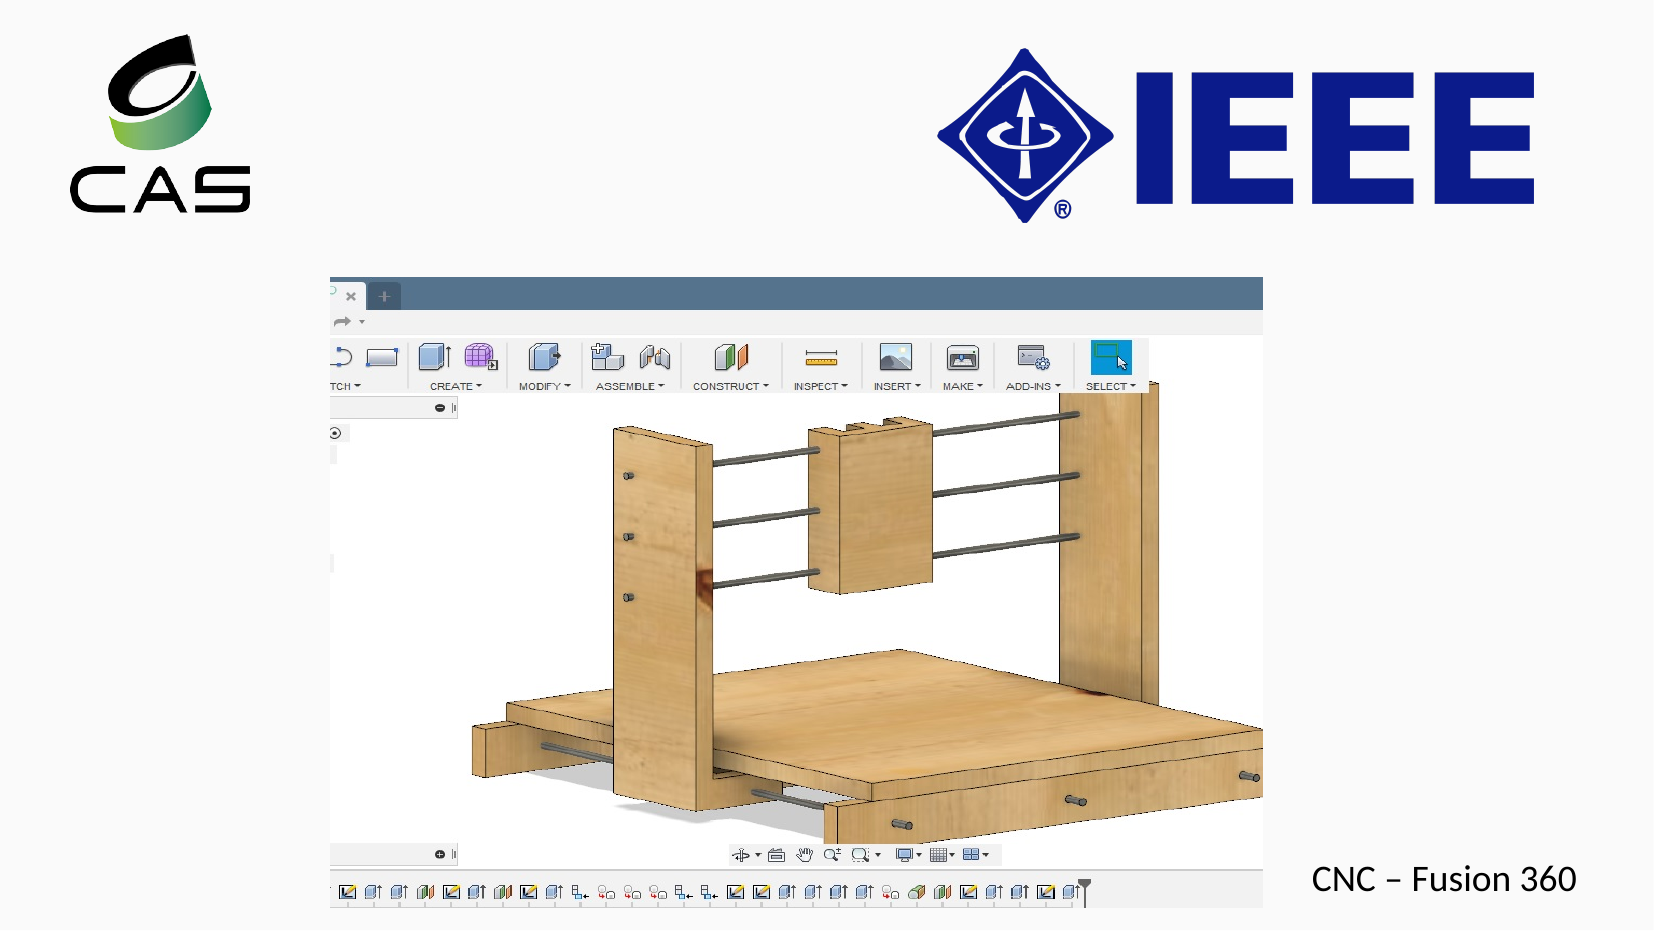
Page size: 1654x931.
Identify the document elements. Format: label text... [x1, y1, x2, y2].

picture [919, 34, 1557, 242]
text_box CNC – Fusion 360 [1296, 846, 1596, 908]
picture [330, 277, 1263, 908]
picture [70, 34, 250, 213]
